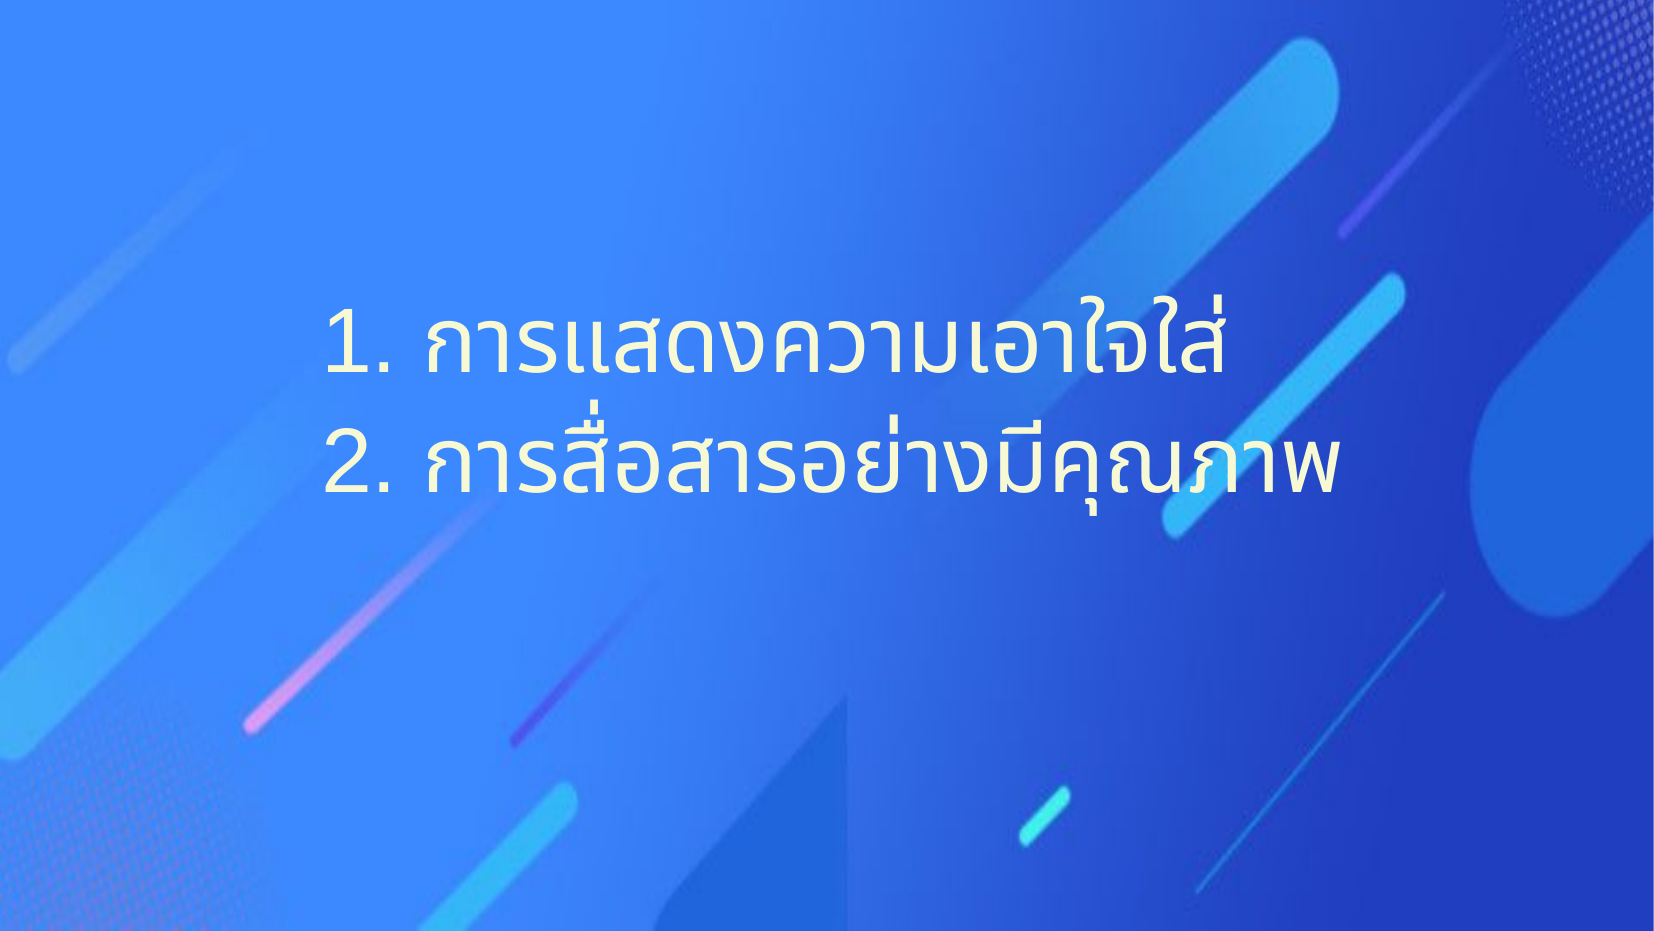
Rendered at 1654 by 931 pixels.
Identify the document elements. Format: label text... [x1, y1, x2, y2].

picture [0, 0, 1654, 931]
title 1. การแสดงความเอาใจใส่ 2. การสื่อสารอย่างมีคุณภาพ [320, 289, 1518, 531]
